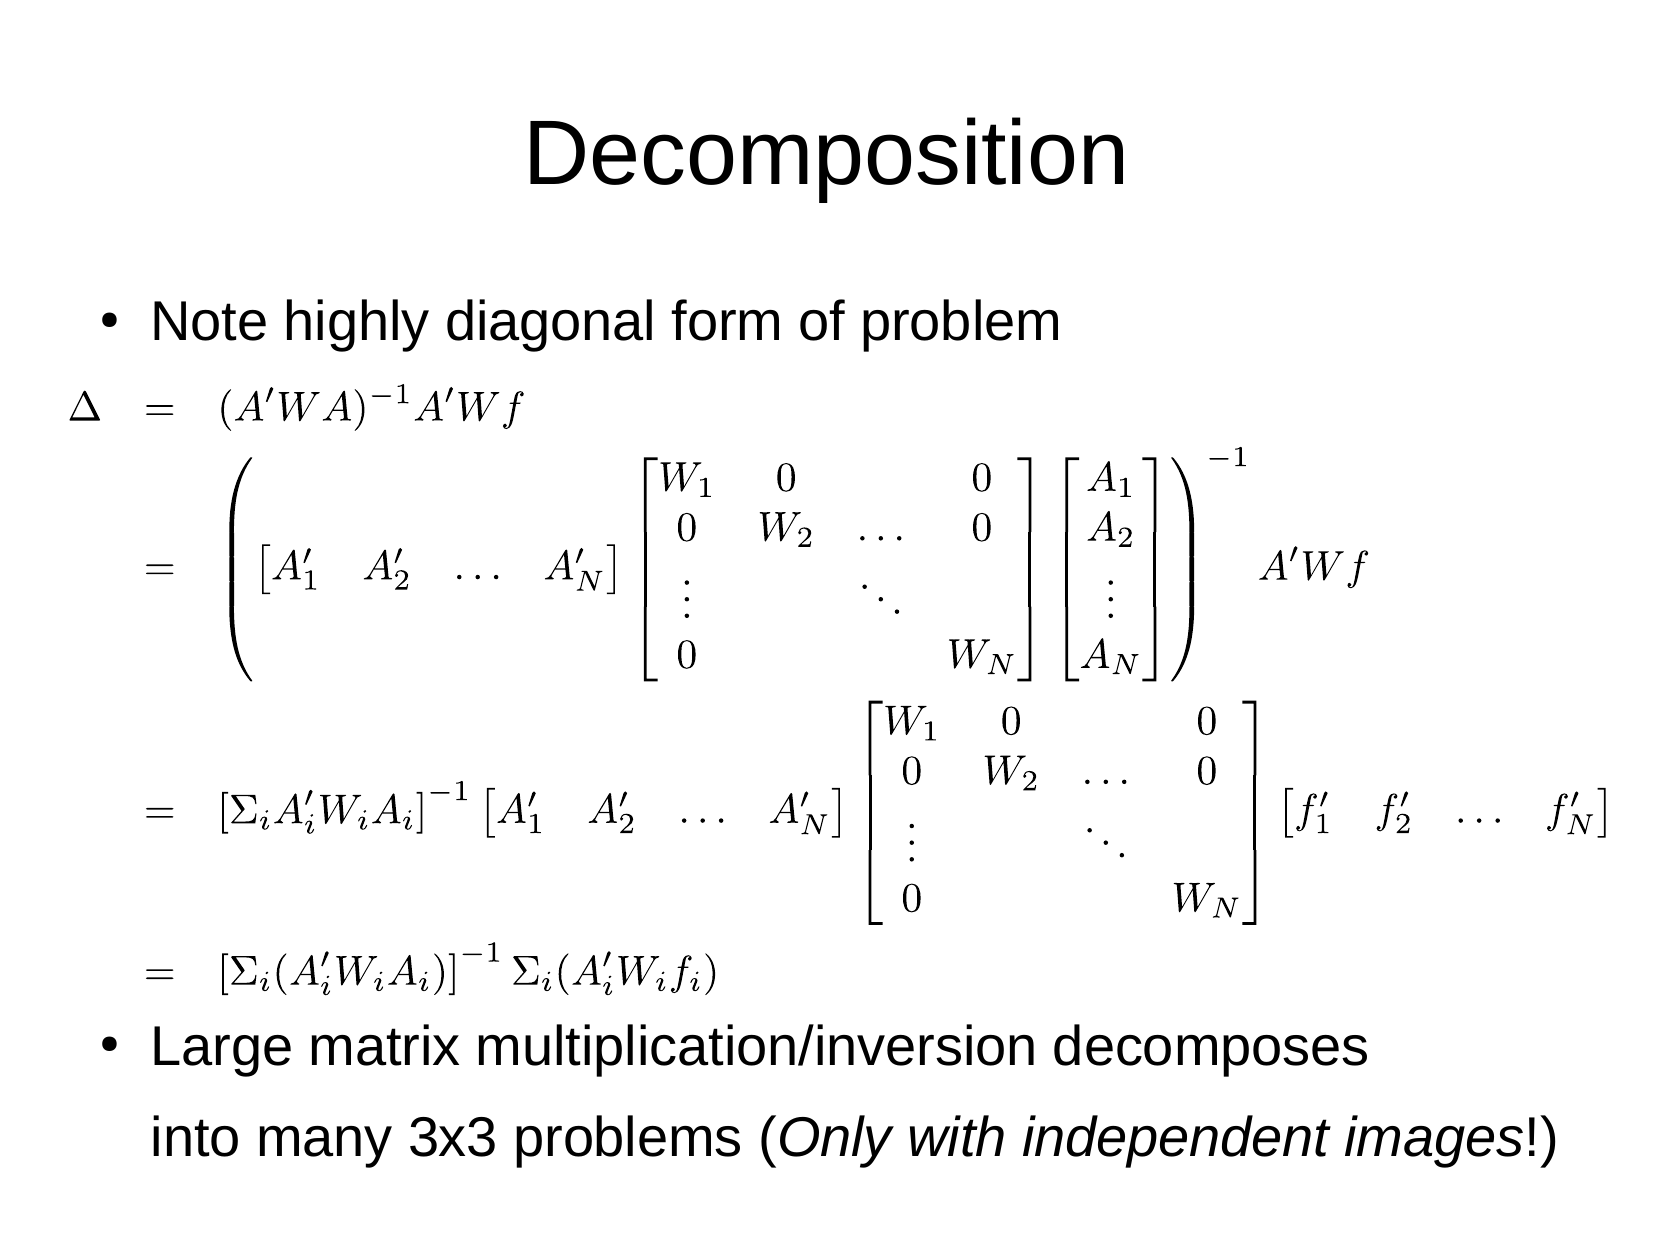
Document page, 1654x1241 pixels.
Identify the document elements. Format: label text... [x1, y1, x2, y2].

list Note highly diagonal form of problem Large matrix multiplication/inversion decomposes into many 3x3 problems (Only with independent images!) [82, 996, 1571, 1221]
list Note highly diagonal form of problem Large matrix multiplication/inversion decomposes into many 3x3 problems (Only with independent images!) [82, 290, 1571, 384]
text_box [67, 383, 1615, 996]
title Decomposition [82, 49, 1571, 257]
